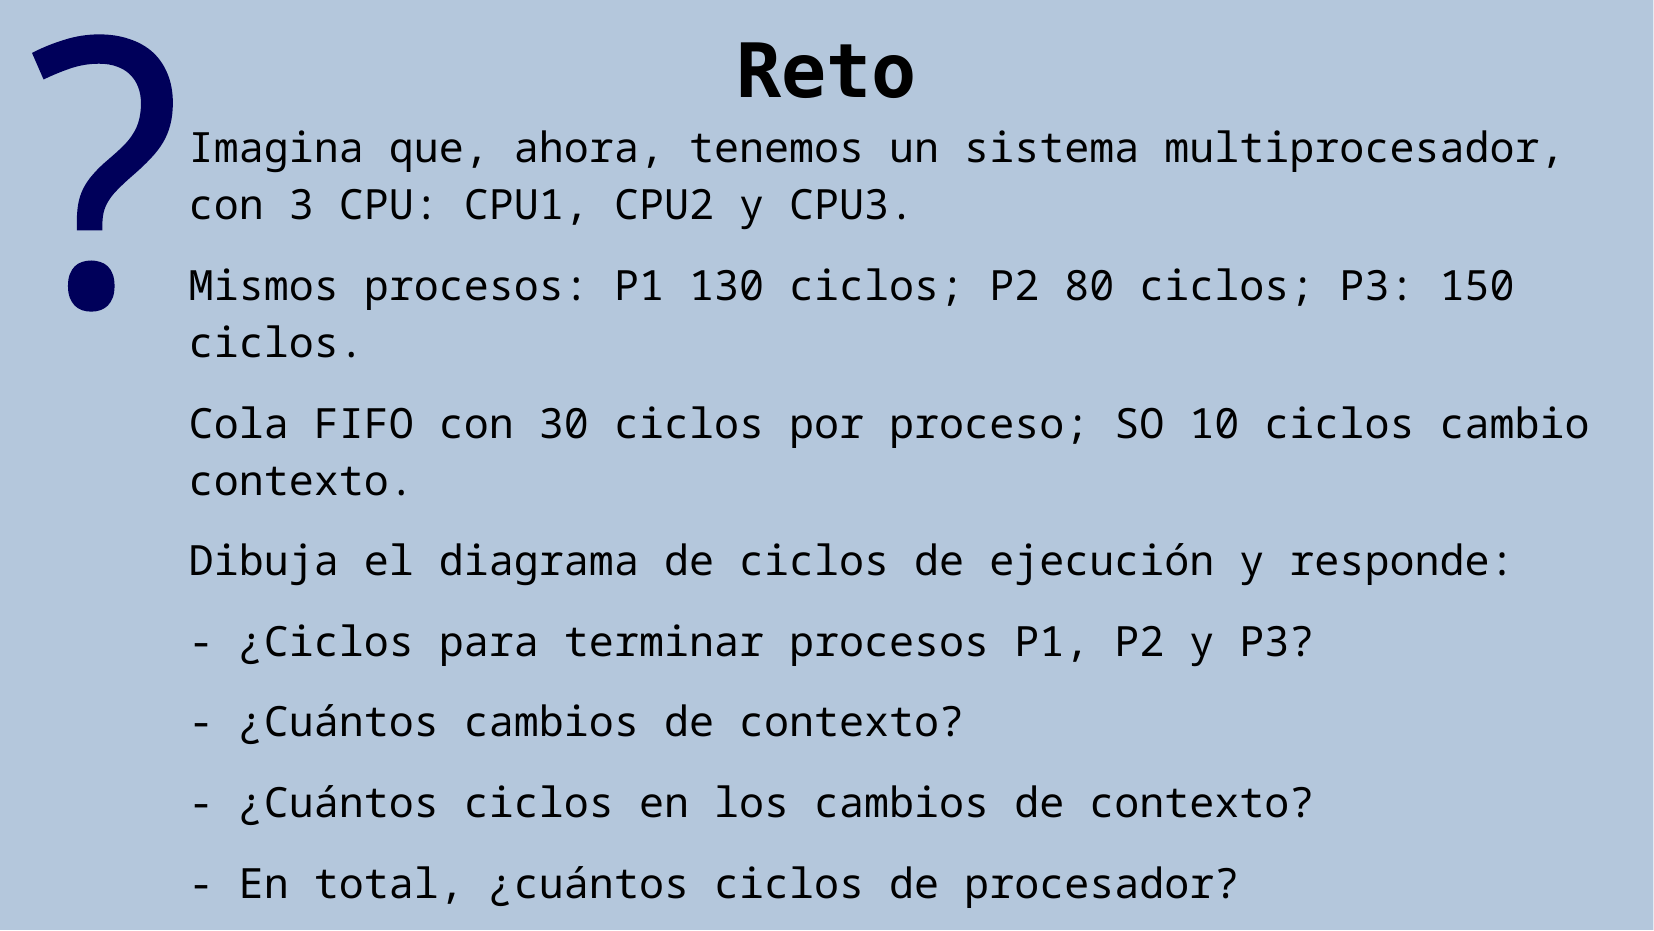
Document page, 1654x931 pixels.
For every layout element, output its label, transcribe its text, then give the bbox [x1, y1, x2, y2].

text_box Imagina que, ahora, tenemos un sistema multiprocesador, con 3 CPU: CPU1, CPU2 y CPU3. Mismos procesos: P1 130 ciclos; P2 80 ciclos; P3: 150 ciclos. Cola FIFO con 30 ciclos por proceso; SO 10 ciclos cambio contexto. Dibuja el diagrama de ciclos de ejecución y responde: - ¿Ciclos para terminar procesos P1, P2 y P3? - ¿Cuántos cambios de contexto? - ¿Cuántos ciclos en los cambios de contexto? - En total, ¿cuántos ciclos de procesador? [188, 143, 1637, 886]
picture [22, 23, 184, 317]
title Reto [82, 13, 1571, 130]
